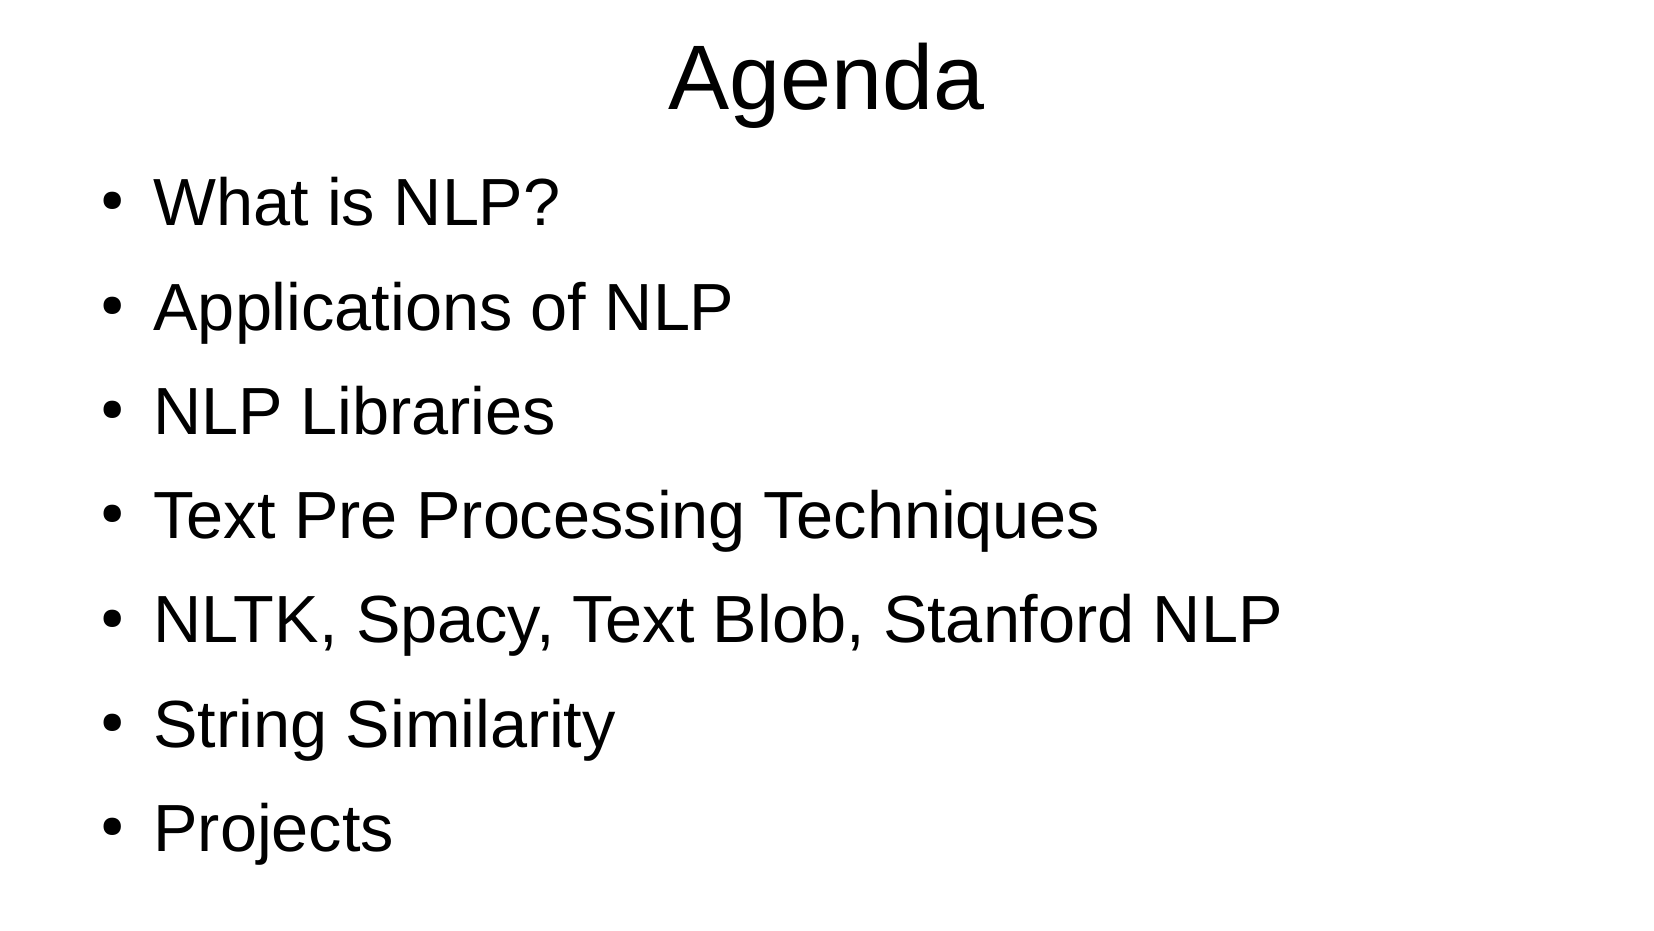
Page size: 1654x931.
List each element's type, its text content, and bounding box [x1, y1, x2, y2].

list What is NLP? Applications of NLP NLP Libraries Text Pre Processing Techniques NLTK, Spacy, Text Blob, Stanford NLP String Similarity Projects [82, 165, 1571, 875]
title Agenda [82, 0, 1571, 156]
